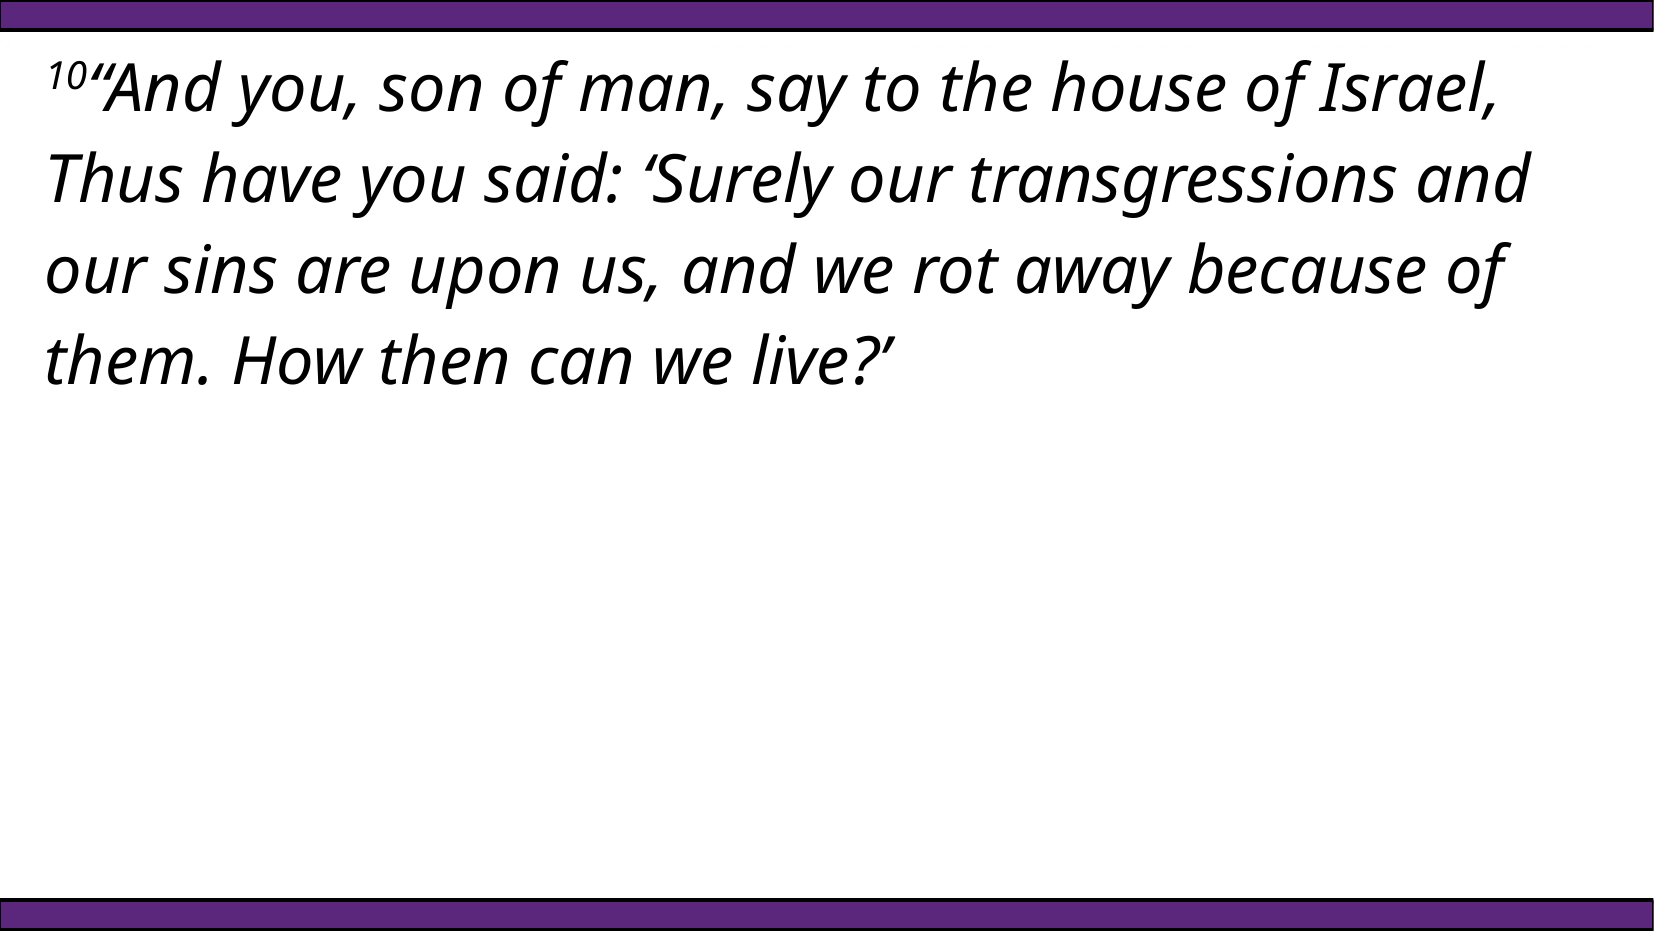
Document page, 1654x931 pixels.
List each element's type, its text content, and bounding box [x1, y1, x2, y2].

text_box 10“And you, son of man, say to the house of Israel, Thus have you said: ‘Surely our transgressions and our sins are upon us, and we rot away because of them. How then can we live?’ [30, 33, 1591, 403]
text_box [0, 0, 1654, 31]
text_box [0, 900, 1654, 931]
picture [0, 31, 1654, 900]
